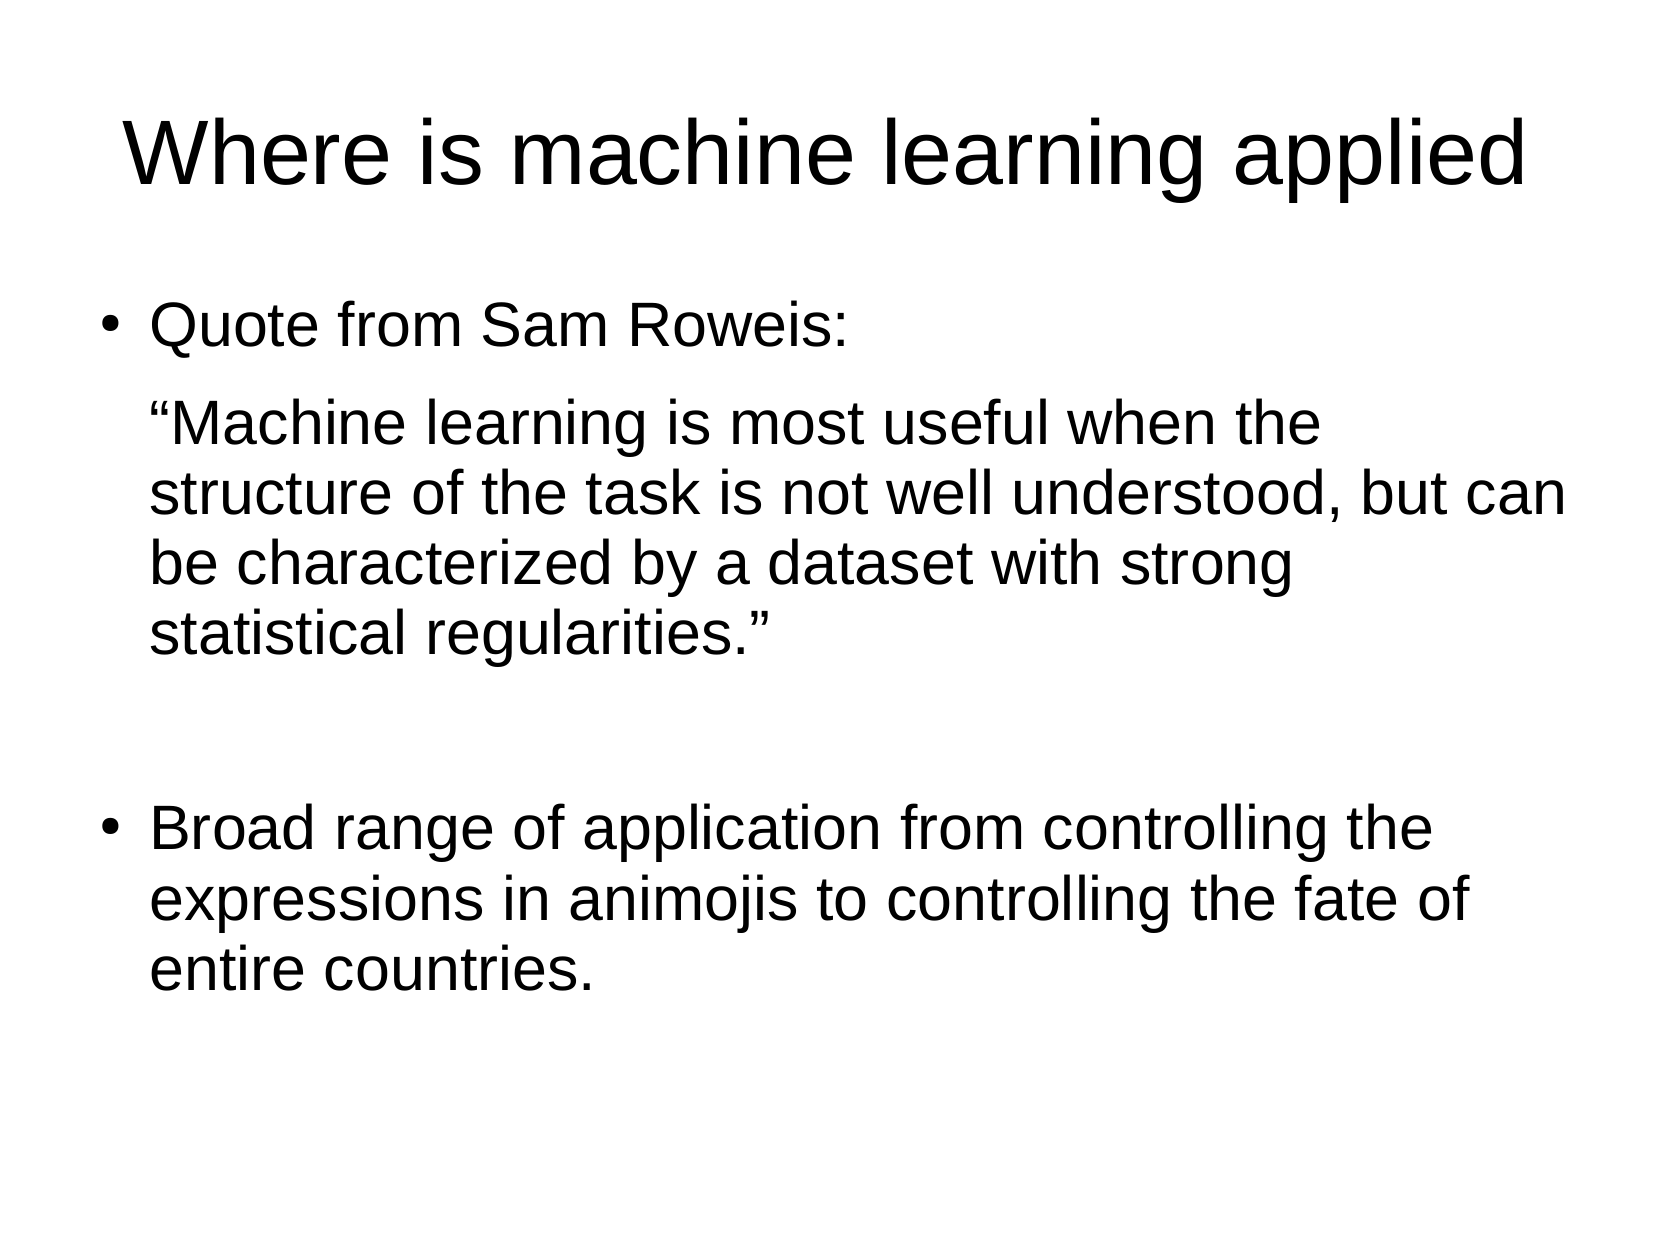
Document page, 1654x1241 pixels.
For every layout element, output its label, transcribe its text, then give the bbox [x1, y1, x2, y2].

title Where is machine learning applied [82, 49, 1571, 257]
list Quote from Sam Roweis: “Machine learning is most useful when the structure of the task is not well understood, but can be characterized by a dataset with strong statistical regularities.” Broad range of application from controlling the expressions in animojis to controlling the fate of entire countries. [82, 290, 1571, 1010]
